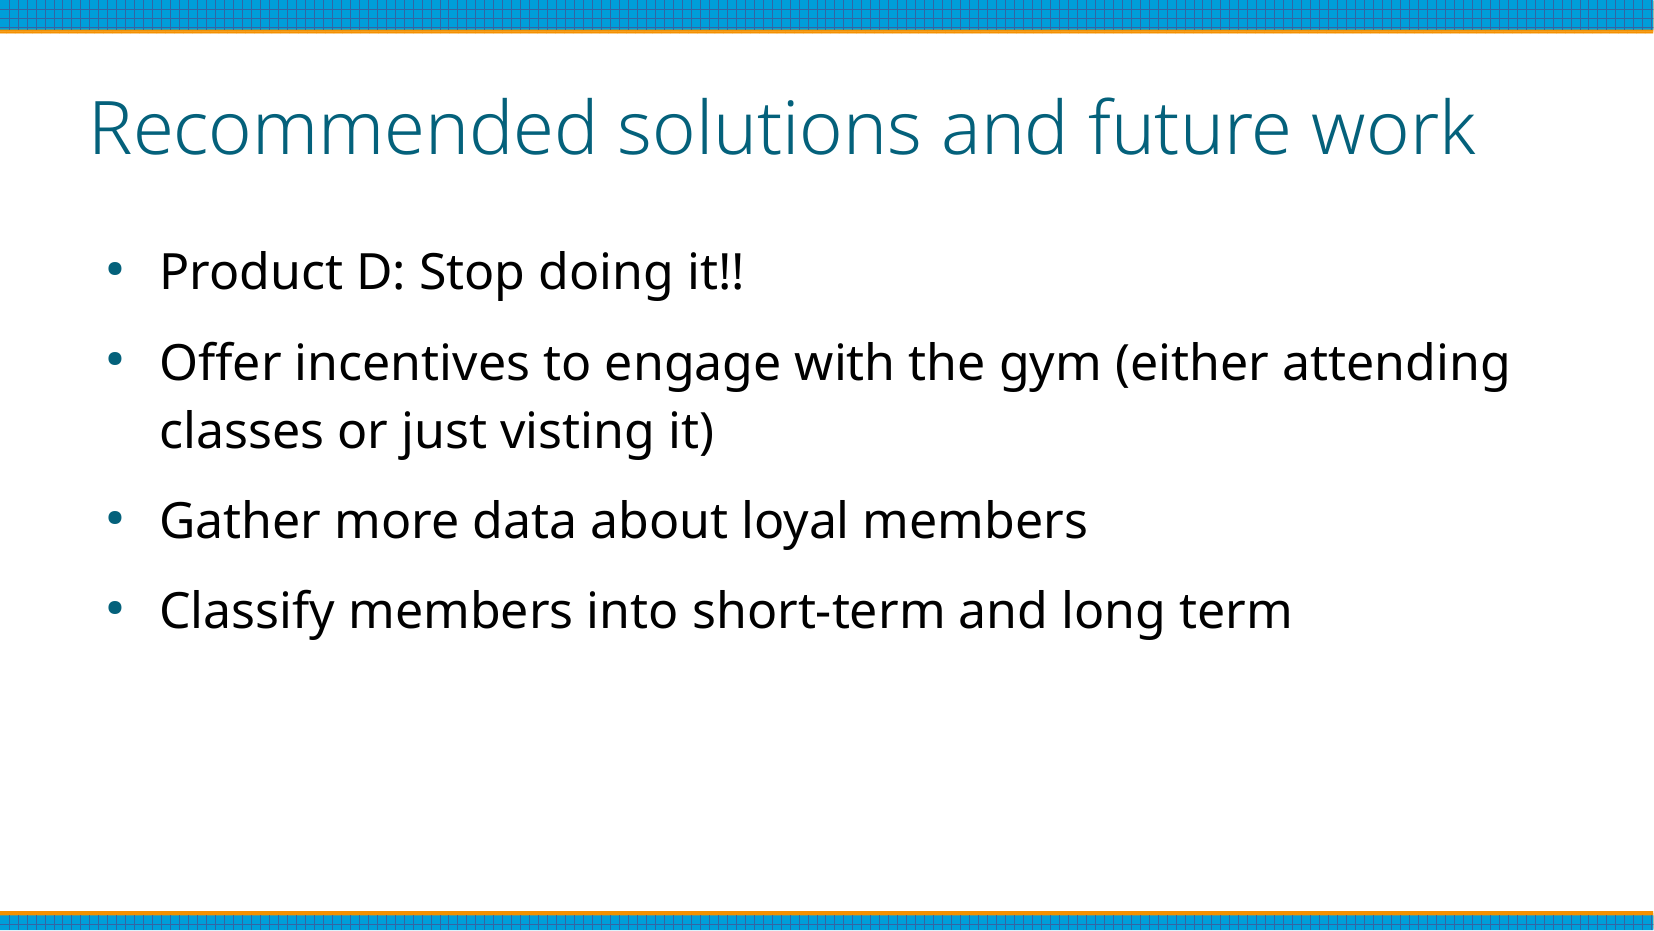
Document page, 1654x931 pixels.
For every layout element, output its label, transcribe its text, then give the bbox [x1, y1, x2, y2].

title Recommended solutions and future work [88, 44, 1565, 207]
list Product D: Stop doing it!! Offer incentives to engage with the gym (either attending classes or just visting it) Gather more data about loyal members Classify members into short-term and long term [88, 236, 1565, 901]
